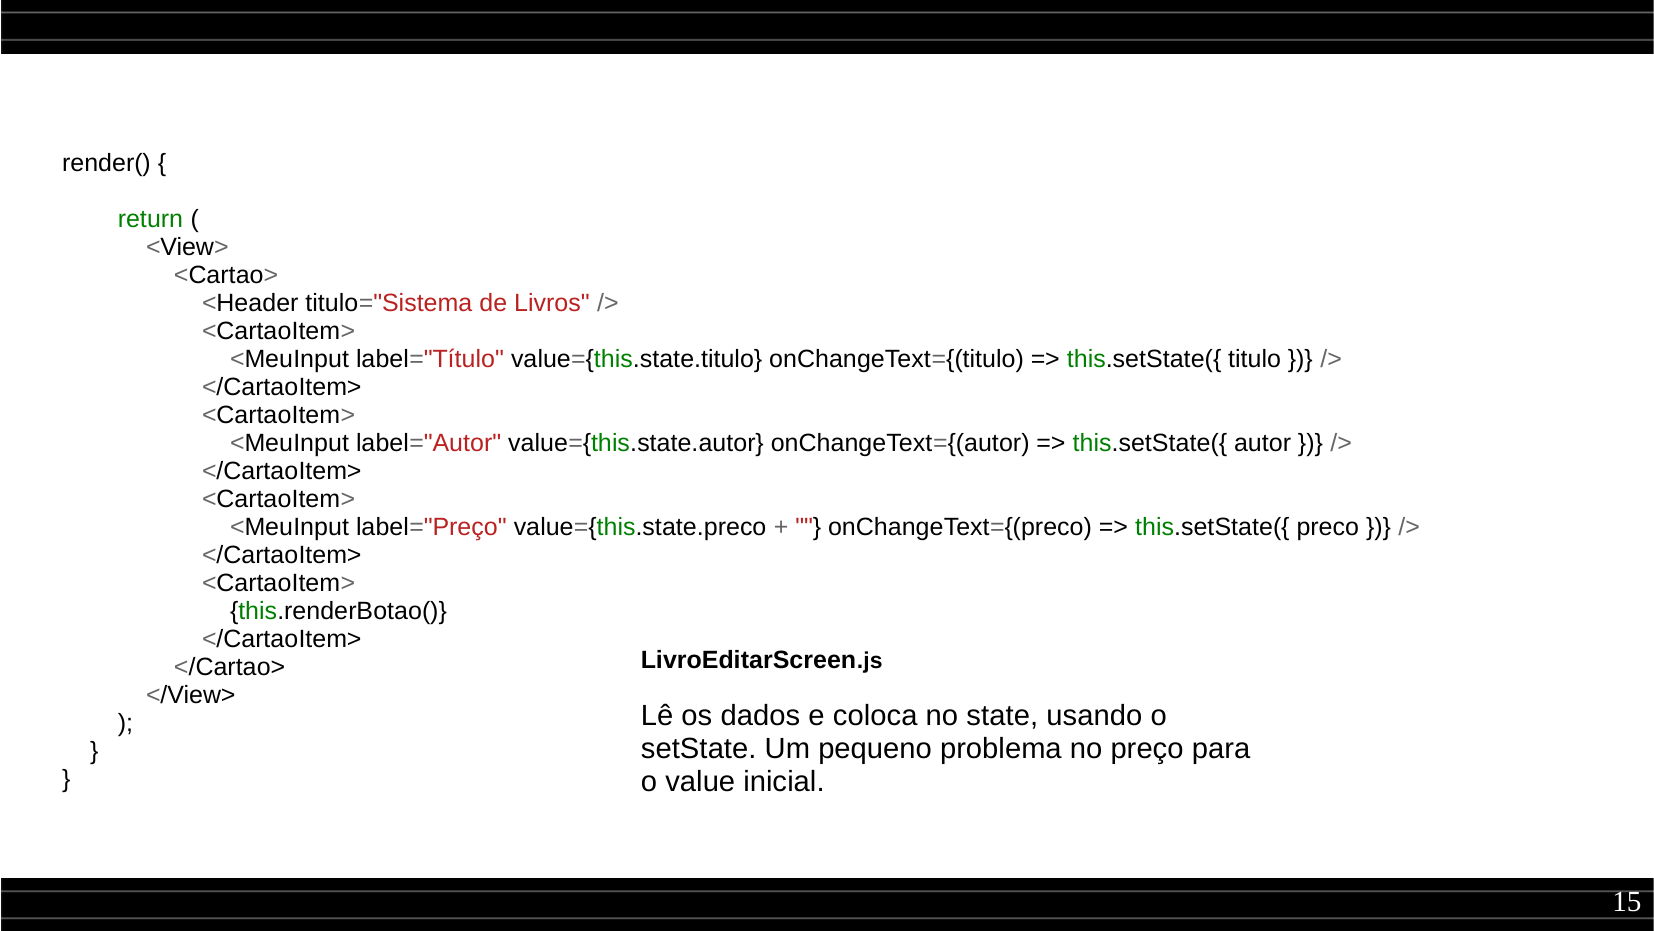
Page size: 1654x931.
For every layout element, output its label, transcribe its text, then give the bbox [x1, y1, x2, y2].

picture [1, 878, 1654, 931]
text_box LivroEditarScreen.js Lê os dados e coloca no state, usando o setState. Um pequeno problema no preço para o value inicial. [626, 638, 1290, 820]
text_box render() { return ( <View> <Cartao> <Header titulo="Sistema de Livros" /> <CartaoItem> <MeuInput label="Título" value={this.state.titulo} onChangeText={(titulo) => this.setState({ titulo })} /> </CartaoItem> <CartaoItem> <MeuInput label="Autor" value={this.state.autor} onChangeText={(autor) => this.setState({ autor })} /> </CartaoItem> <CartaoItem> <MeuInput label="Preço" value={this.state.preco + ""} onChangeText={(preco) => this.setState({ preco })} /> </CartaoItem> <CartaoItem> {this.renderBotao()} </CartaoItem> </Cartao> </View> ); } } [47, 141, 1501, 885]
picture [1, 0, 1654, 54]
